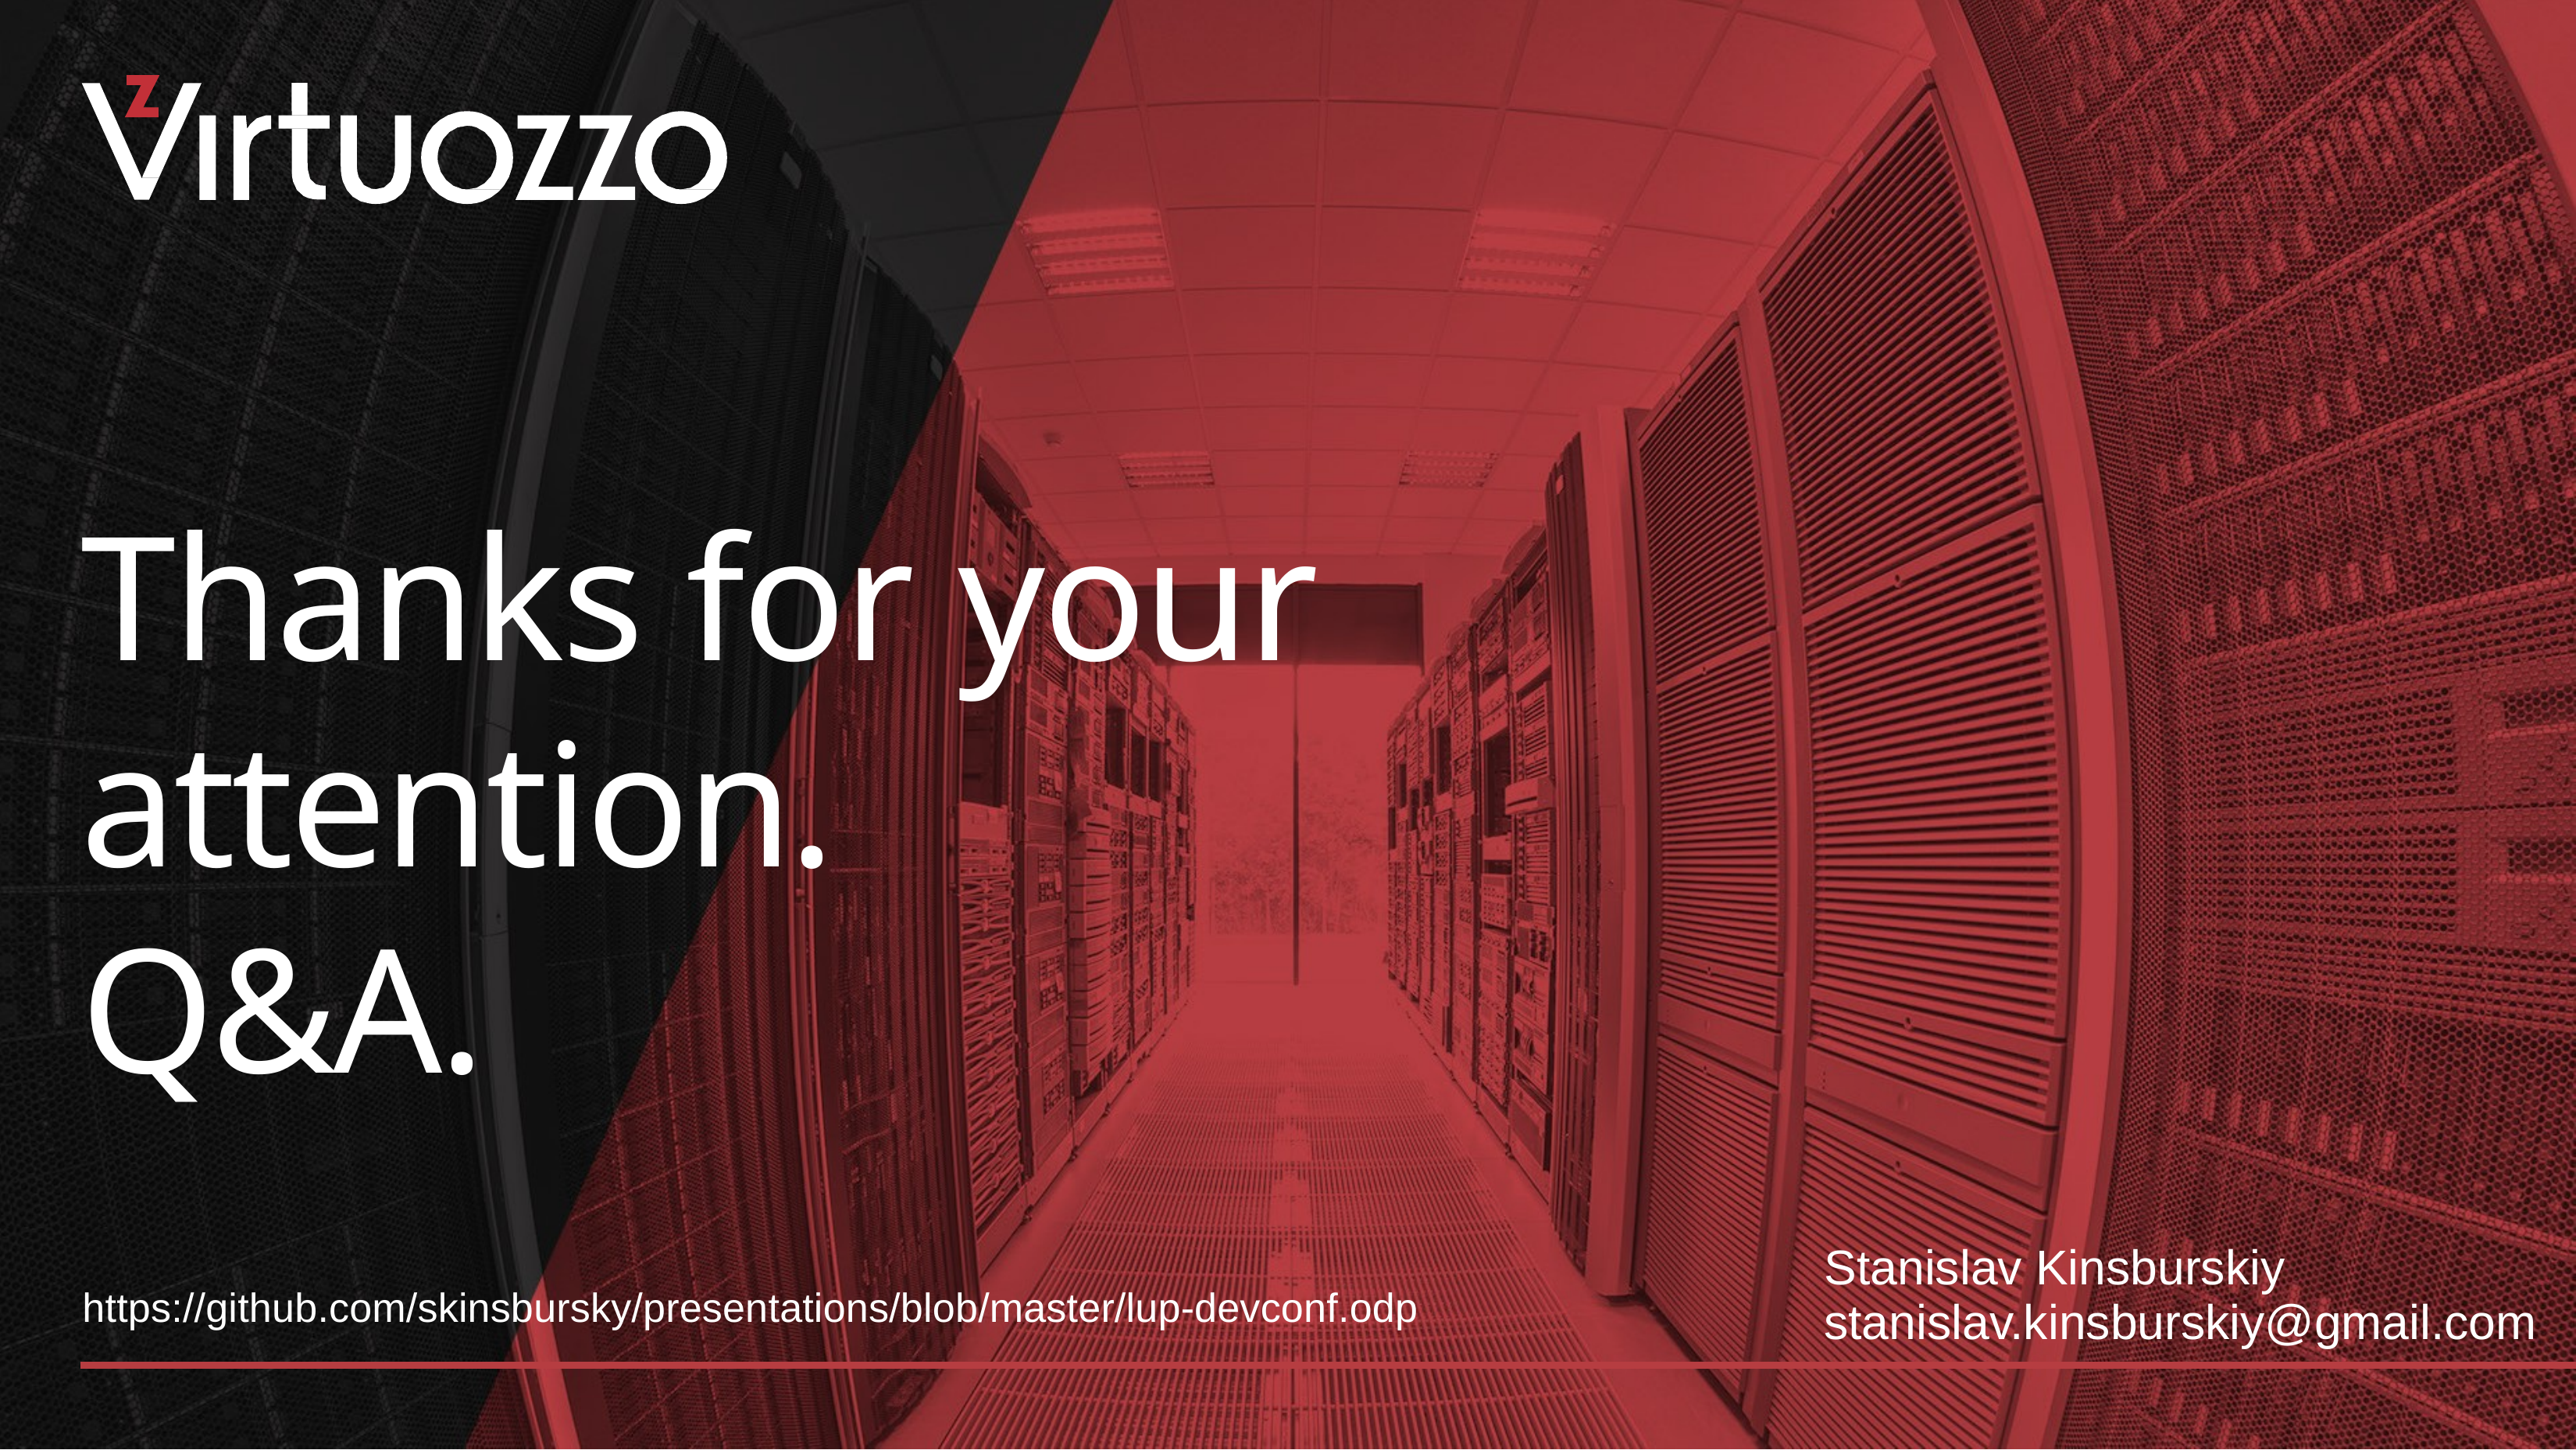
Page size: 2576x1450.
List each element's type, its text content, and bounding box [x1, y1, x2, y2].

title Thanks for your attention. Q&A. [78, 488, 1942, 1108]
text_box https://github.com/skinsbursky/presentations/blob/master/lup-devconf.odp [80, 1281, 1736, 1330]
text_box Stanislav Kinsburskiy stanislav.kinsburskiy@gmail.com [1812, 1234, 2549, 1356]
picture [0, 0, 2576, 1449]
